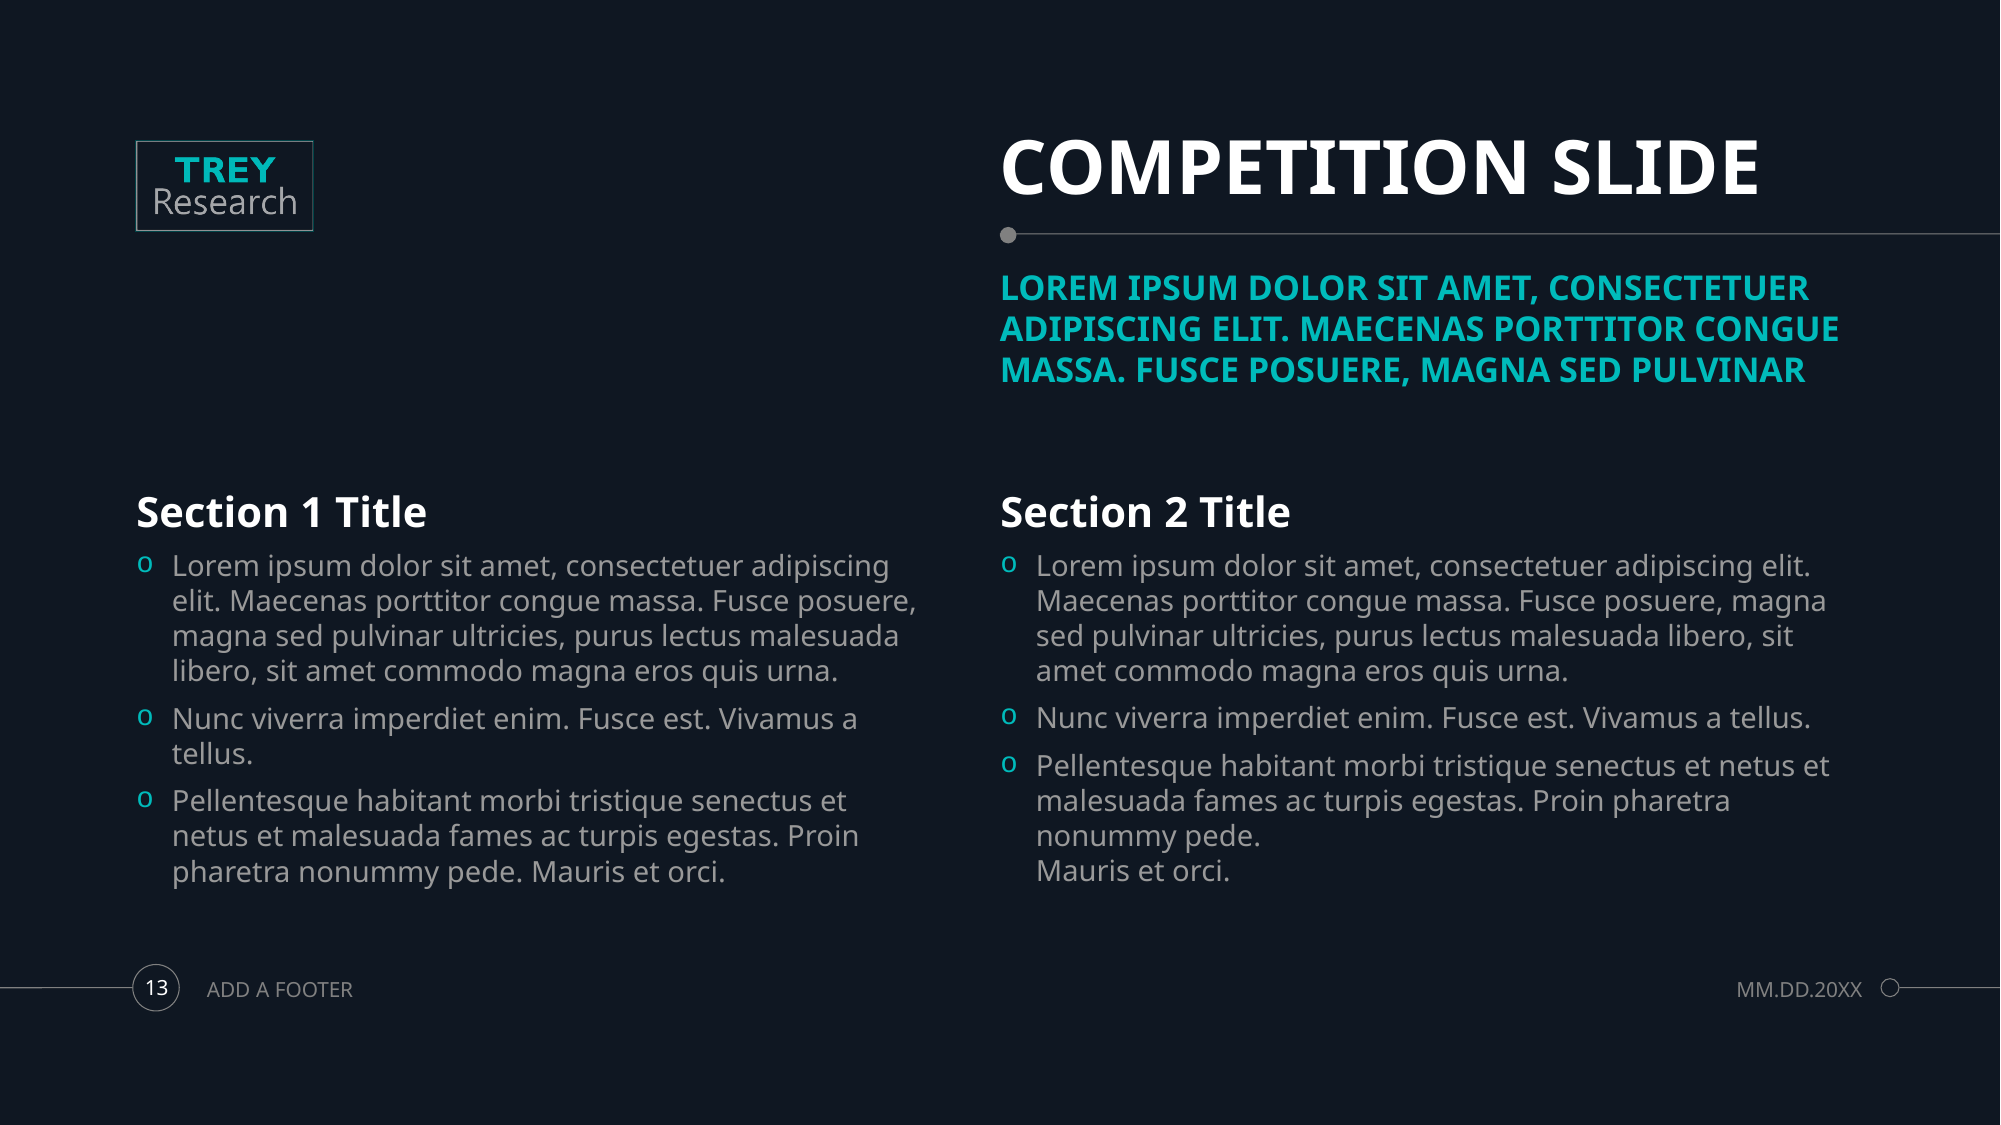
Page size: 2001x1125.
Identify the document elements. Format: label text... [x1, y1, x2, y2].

title COMPETITION SLIDE [999, 116, 1872, 210]
slide_number <number> [127, 964, 186, 1014]
slide_number MM.DD.20XX [1643, 964, 1863, 1014]
list Section 1 Title [136, 476, 615, 536]
picture [136, 141, 314, 231]
footer ADD A FOOTER [191, 964, 671, 1014]
list Lorem ipsum dolor sit amet, consectetuer adipiscing elit. Maecenas porttitor congue massa. Fusce posuere, magna sed pulvinar ultricies, purus lectus malesuada libero, sit amet commodo magna eros quis urna. Nunc viverra imperdiet enim. Fusce est. Vivamus a tellus. Pellentesque habitant morbi tristique senectus et netus et malesuada fames ac turpis egestas. Proin pharetra nonummy pede. Mauris et orci. [136, 547, 927, 917]
list LOREM IPSUM DOLOR SIT AMET, CONSECTETUER ADIPISCING ELIT. MAECENAS PORTTITOR CONGUE MASSA. FUSCE POSUERE, MAGNA SED PULVINAR [999, 266, 1869, 428]
list Section 2 Title [1000, 476, 1479, 536]
list Lorem ipsum dolor sit amet, consectetuer adipiscing elit. Maecenas porttitor congue massa. Fusce posuere, magna sed pulvinar ultricies, purus lectus malesuada libero, sit amet commodo magna eros quis urna. Nunc viverra imperdiet enim. Fusce est. Vivamus a tellus. Pellentesque habitant morbi tristique senectus et netus et malesuada fames ac turpis egestas. Proin pharetra nonummy pede. Mauris et orci. [1000, 547, 1872, 917]
